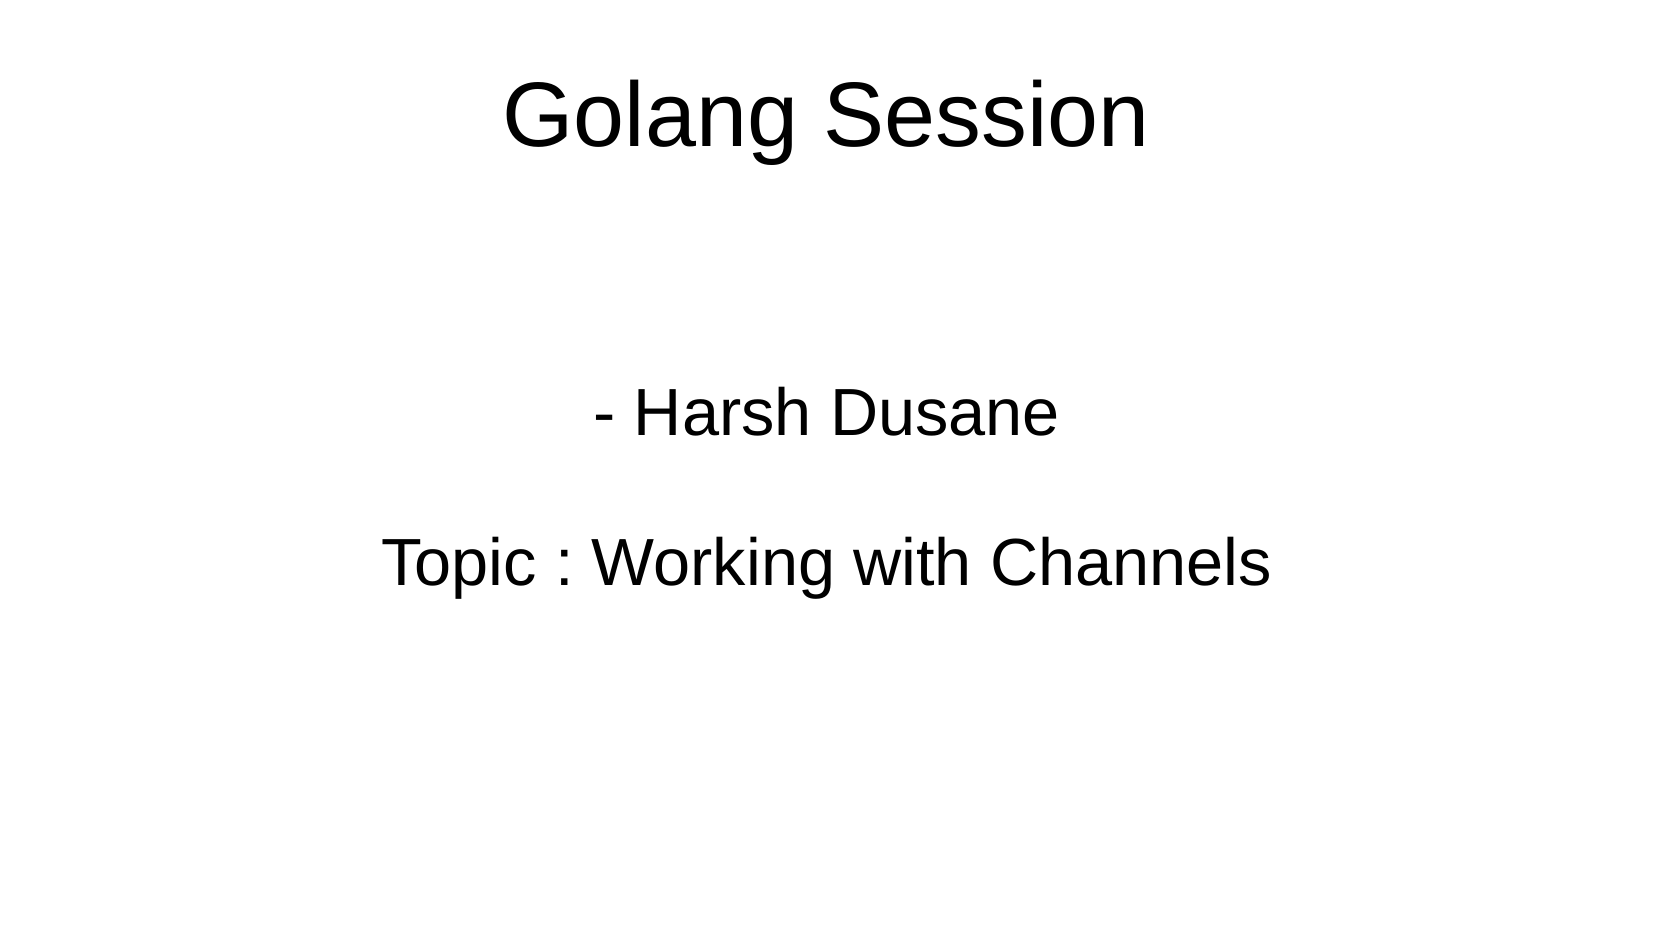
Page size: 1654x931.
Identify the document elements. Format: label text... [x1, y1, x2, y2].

title Golang Session [82, 37, 1571, 193]
subtitle - Harsh Dusane Topic : Working with Channels [82, 217, 1571, 758]
